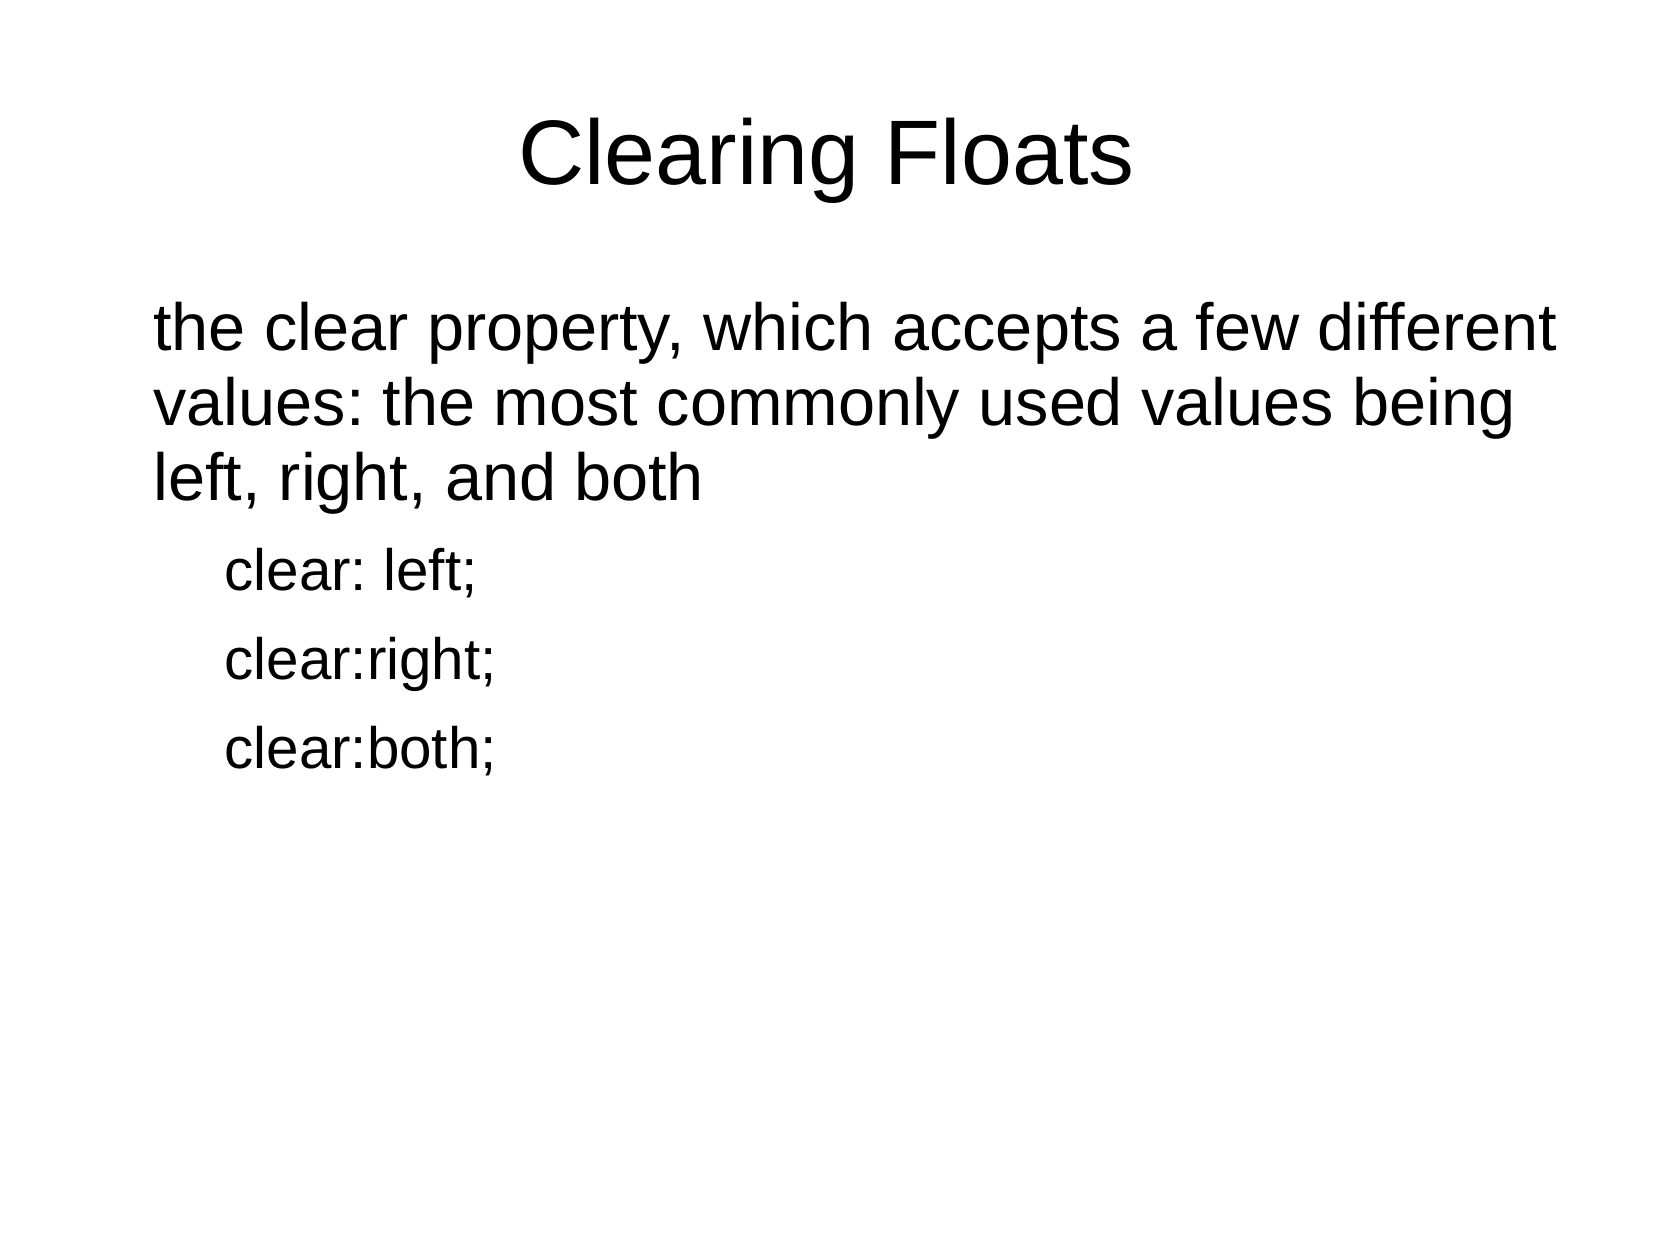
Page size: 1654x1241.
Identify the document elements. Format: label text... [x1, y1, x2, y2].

title Clearing Floats [82, 49, 1571, 257]
list the clear property, which accepts a few different values: the most commonly used values being left, right, and both clear: left; clear:right; clear:both; [82, 290, 1571, 1010]
